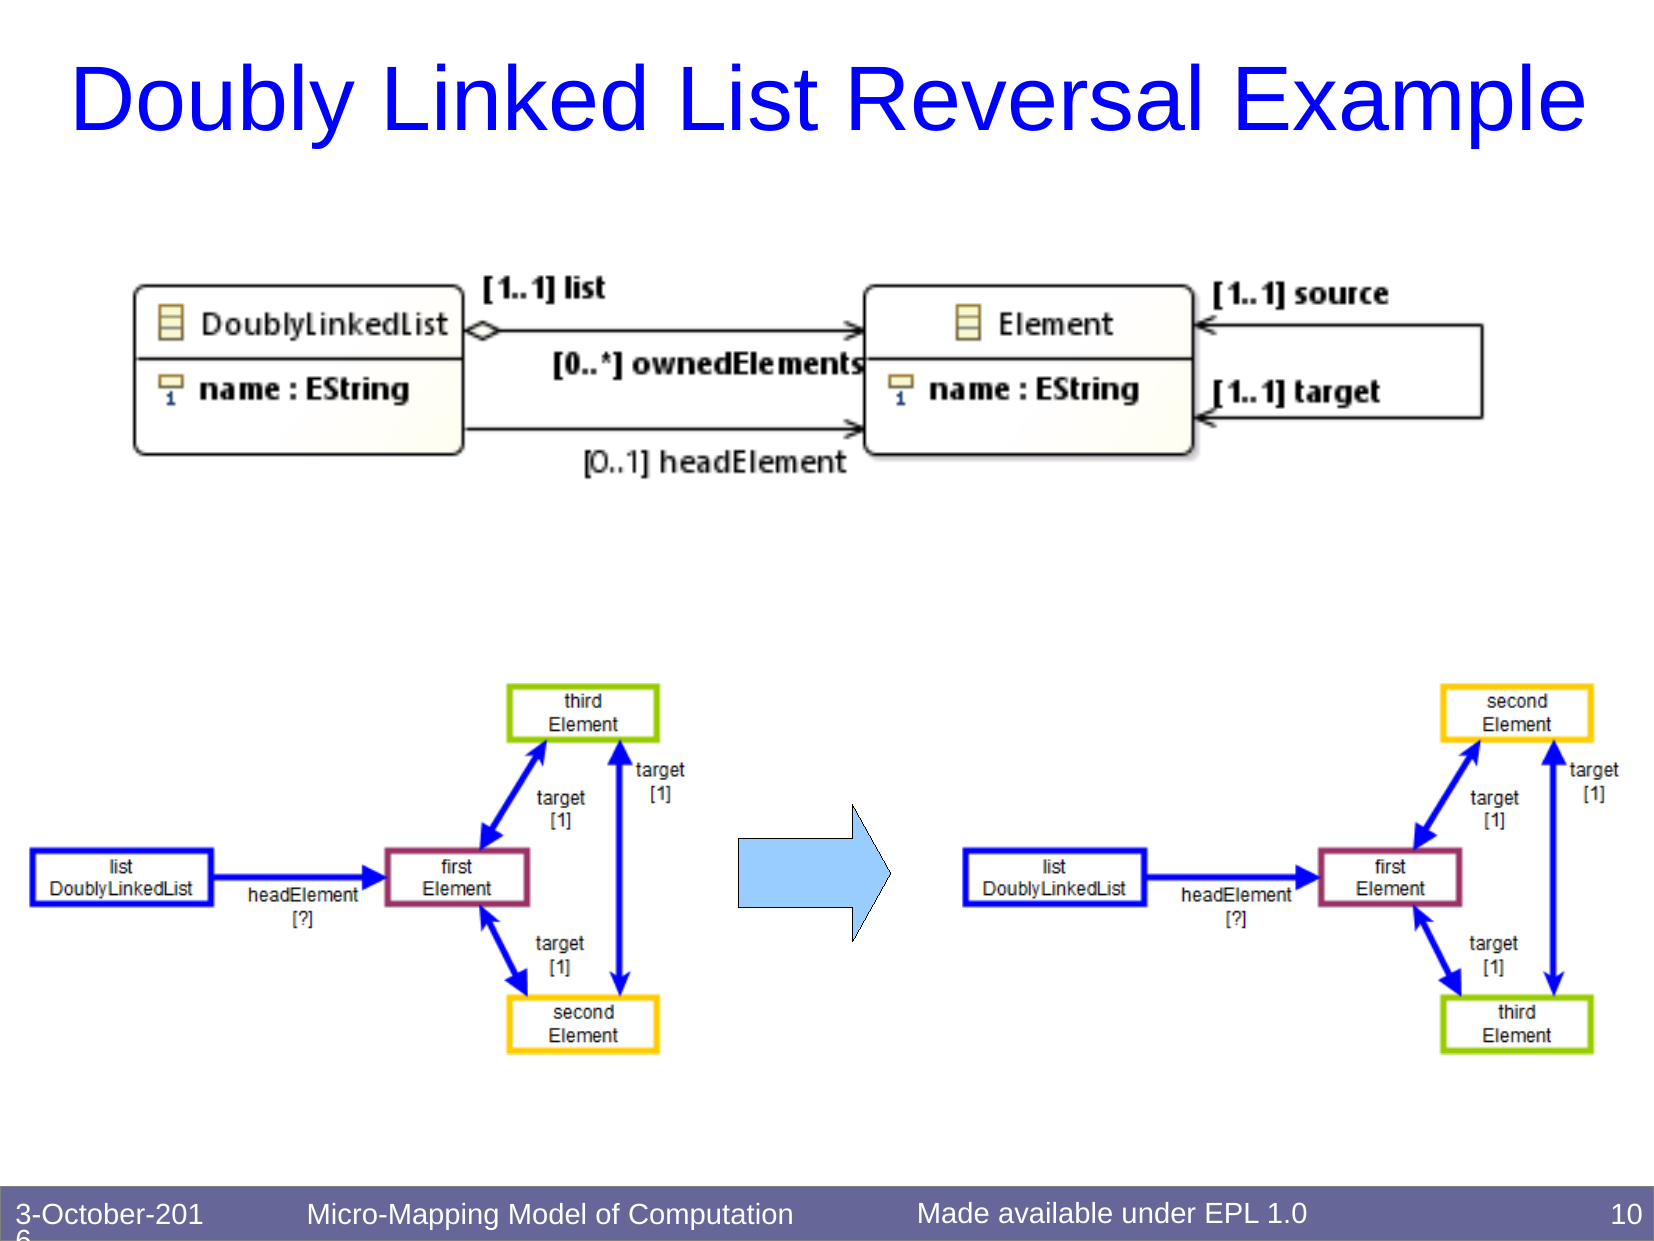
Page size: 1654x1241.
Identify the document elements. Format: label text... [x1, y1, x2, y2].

picture [106, 201, 1549, 541]
picture [962, 683, 1620, 1056]
picture [29, 683, 686, 1056]
text_box [738, 804, 891, 942]
title Doubly Linked List Reversal Example [60, 0, 1600, 202]
